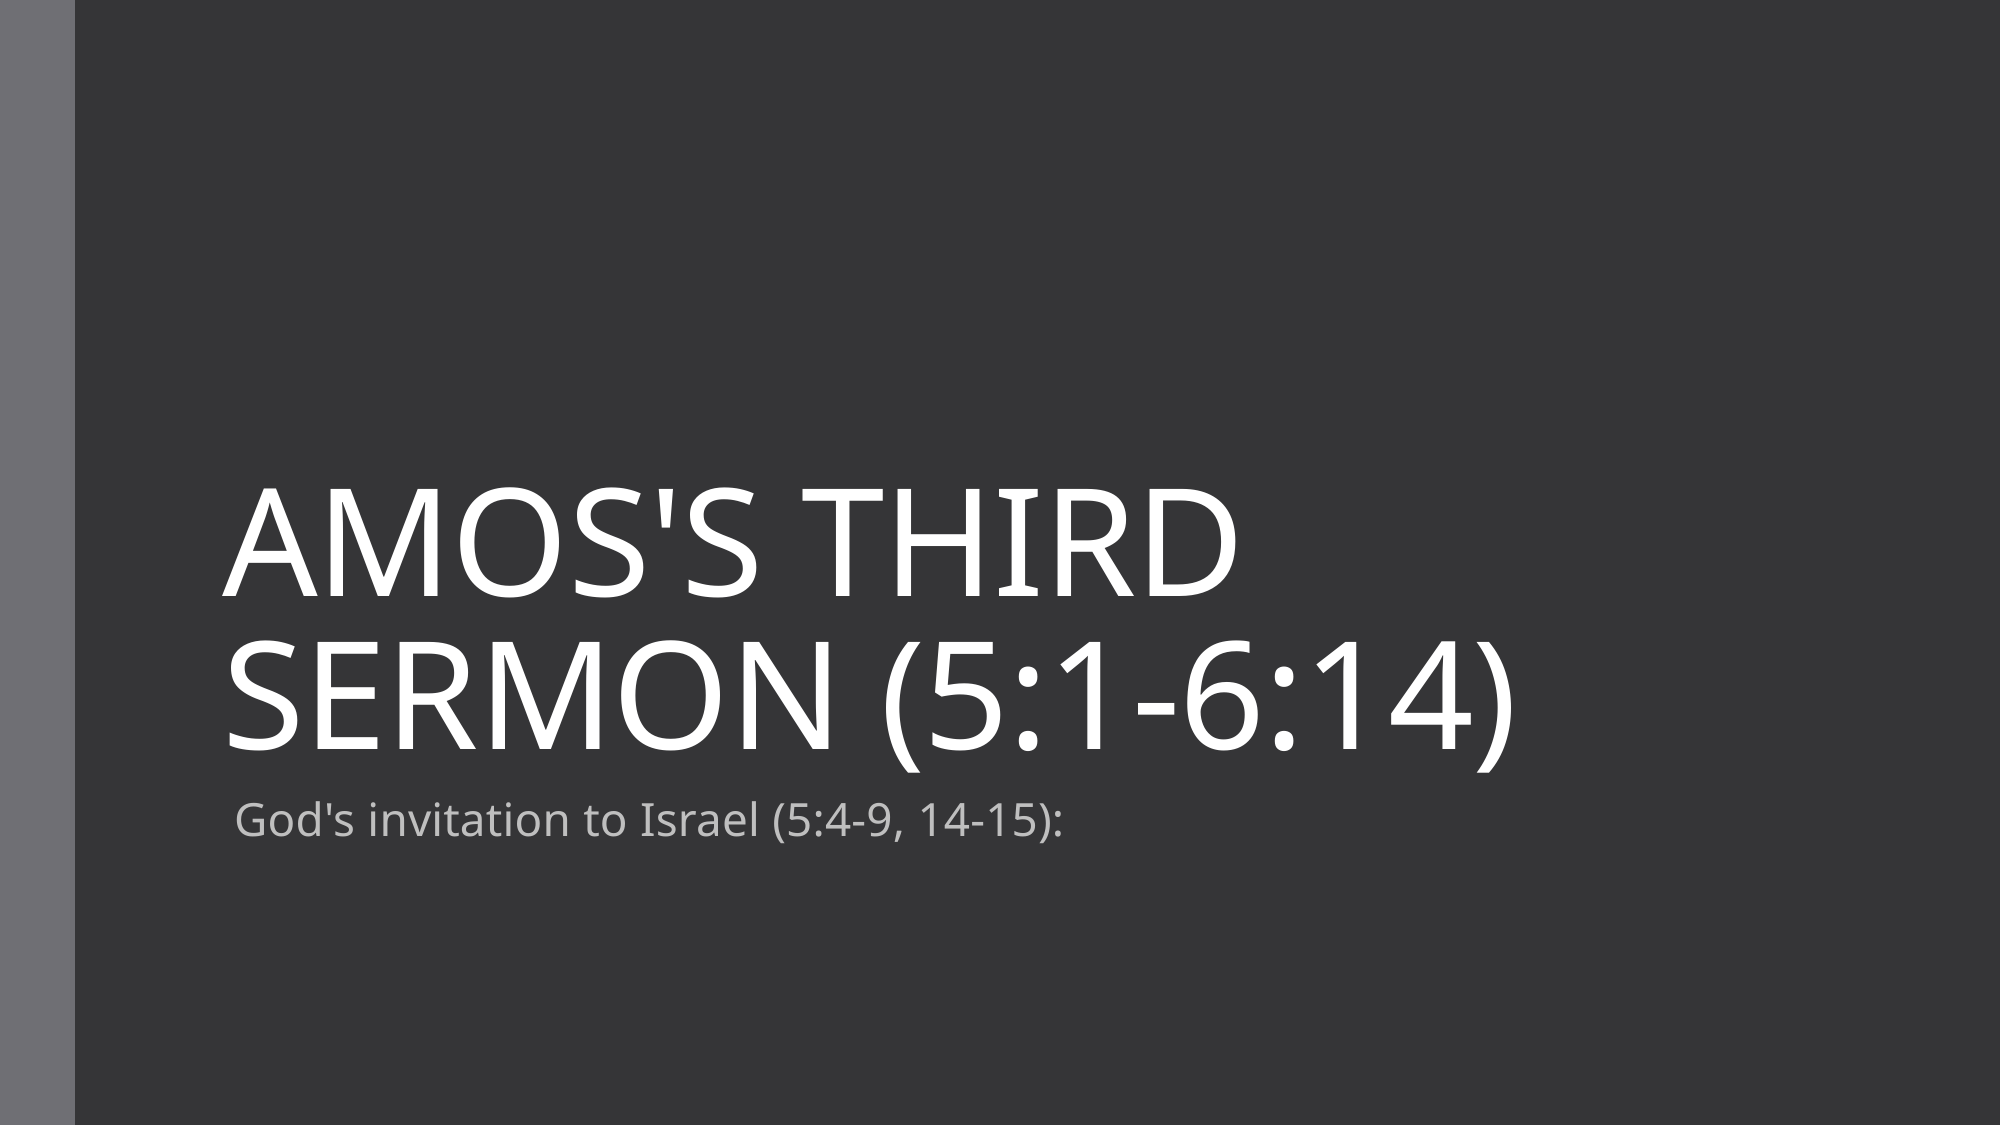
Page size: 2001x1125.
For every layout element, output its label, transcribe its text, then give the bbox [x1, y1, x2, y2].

subtitle God's invitation to Israel (5:4-9, 14-15): [206, 787, 1752, 1066]
title AMOS'S THIRD SERMON (5:1-6:14) [206, 124, 1752, 787]
